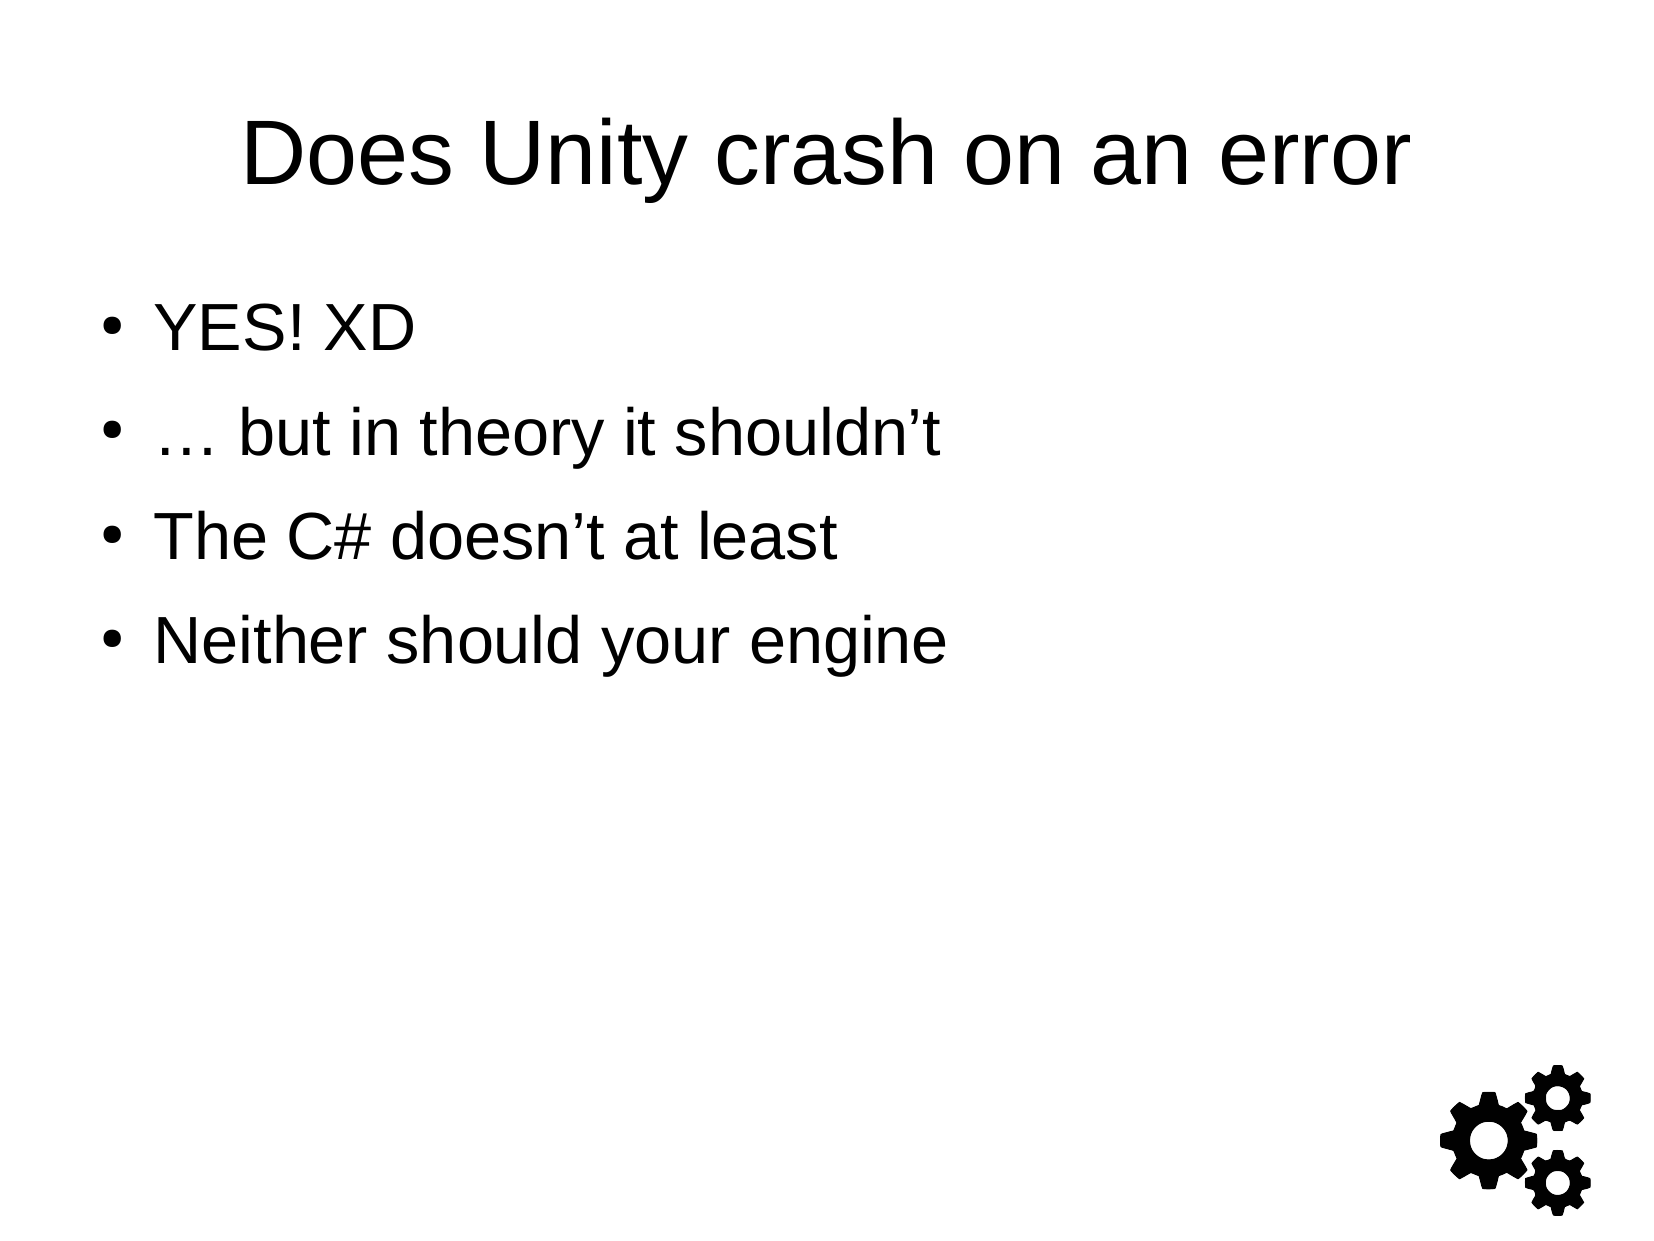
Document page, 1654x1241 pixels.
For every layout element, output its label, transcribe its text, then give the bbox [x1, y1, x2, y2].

title Does Unity crash on an error [82, 49, 1571, 257]
list YES! XD … but in theory it shouldn’t The C# doesn’t at least Neither should your engine [82, 290, 1571, 1010]
picture [1440, 1065, 1591, 1216]
